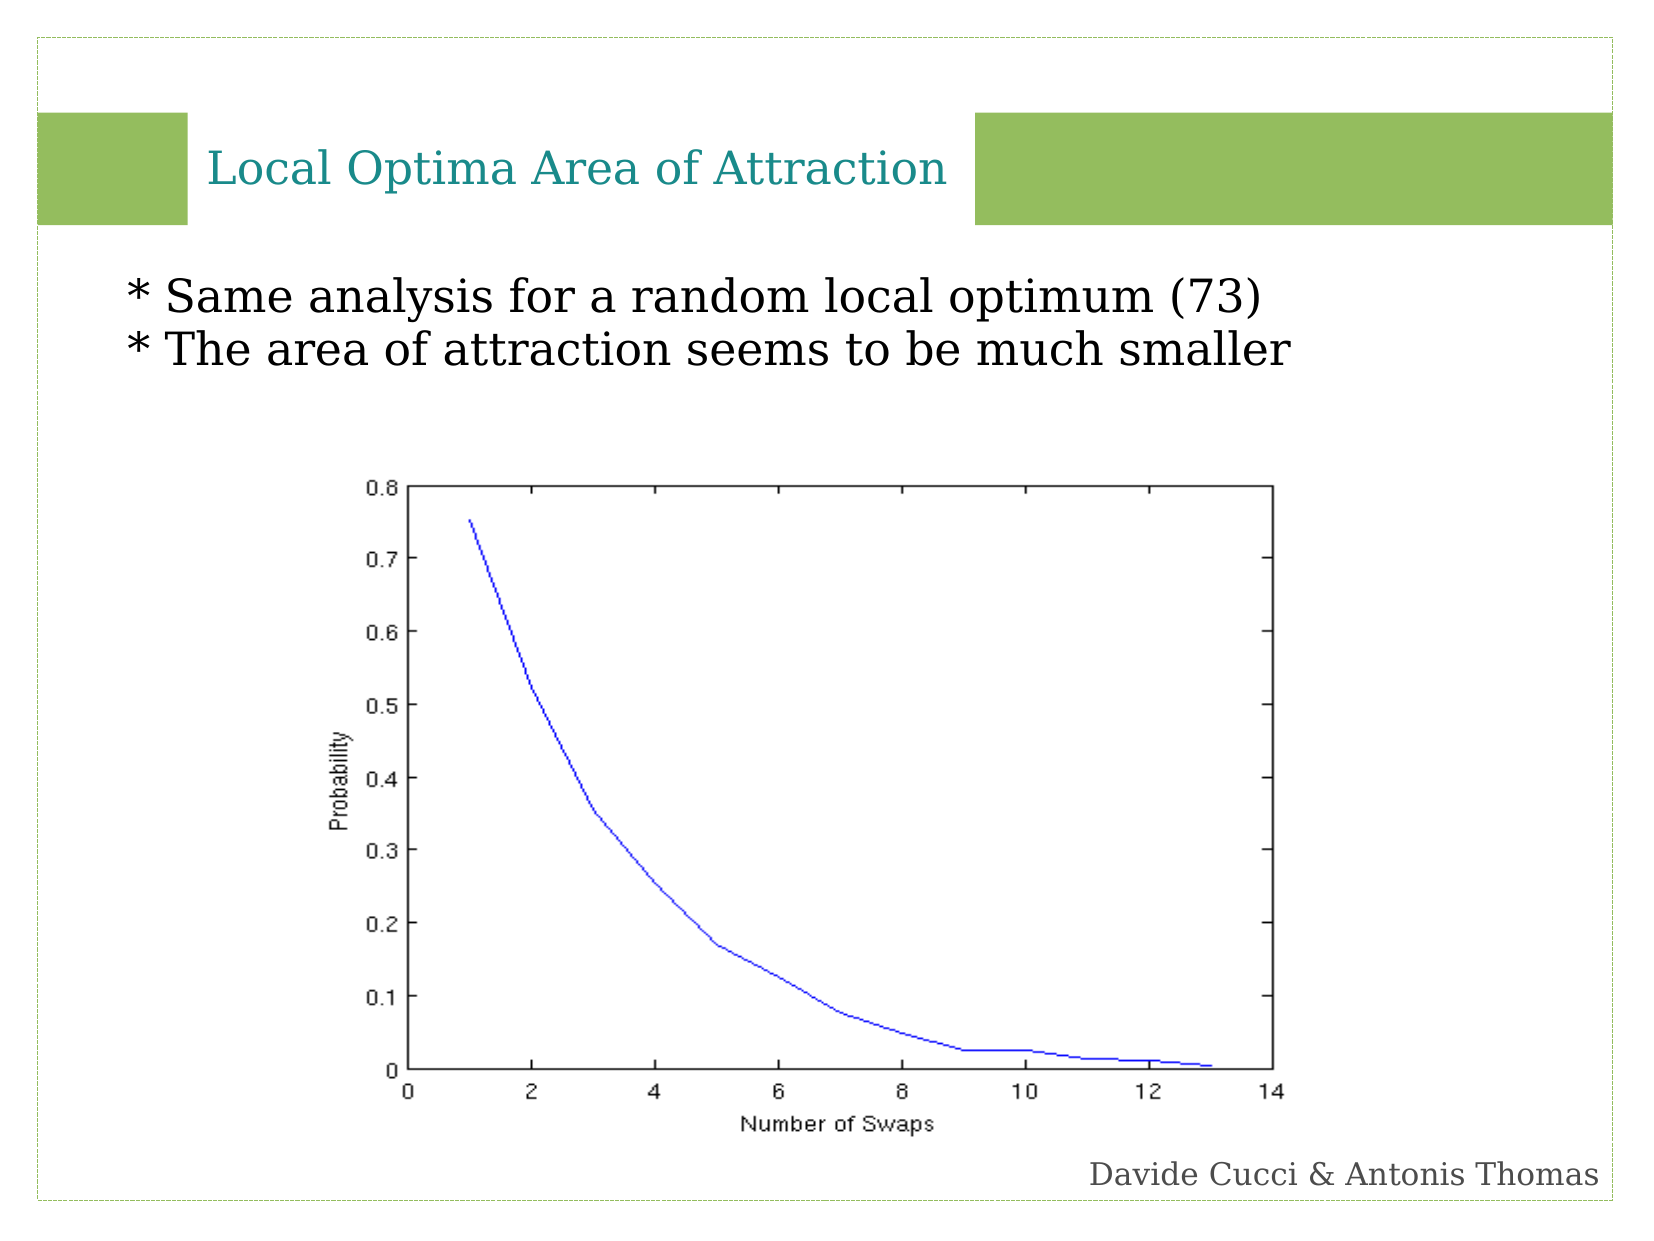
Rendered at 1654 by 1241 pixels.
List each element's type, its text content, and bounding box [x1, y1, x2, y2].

text_box * Same analysis for a random local optimum (73) * The area of attraction seems to be much smaller [112, 262, 1538, 438]
text_box [975, 112, 1613, 226]
text_box Local Optima Area of Attraction [191, 134, 964, 203]
text_box [37, 112, 188, 226]
picture [262, 431, 1378, 1147]
text_box Davide Cucci & Antonis Thomas [1074, 1149, 1616, 1201]
